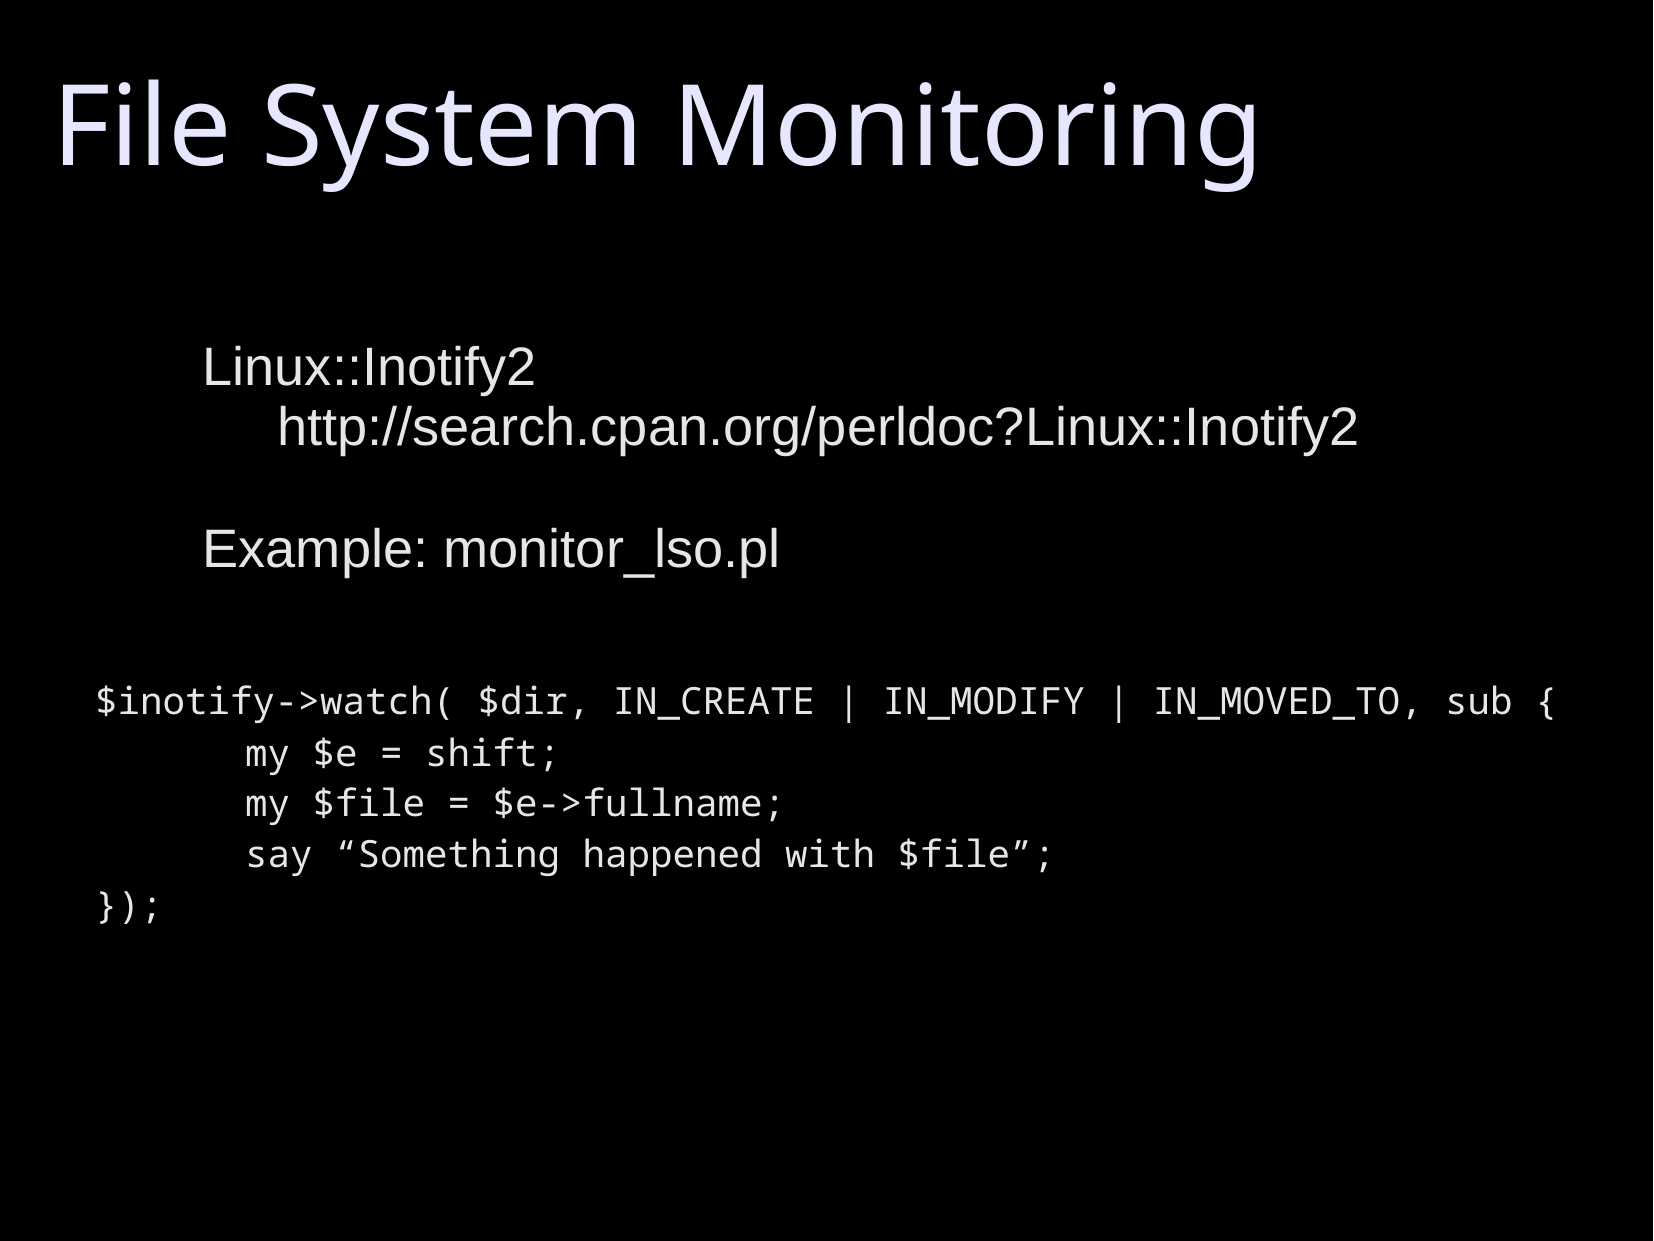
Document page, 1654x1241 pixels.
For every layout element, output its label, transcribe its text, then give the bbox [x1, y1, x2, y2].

text_box File System Monitoring [37, 37, 1209, 188]
text_box Linux::Inotify2 http://search.cpan.org/perldoc?Linux::Inotify2 Example: monitor_lso.pl [187, 328, 1376, 586]
text_box $inotify->watch( $dir, IN_CREATE | IN_MODIFY | IN_MOVED_TO, sub { my $e = shift; my $file = $e->fullname; say “Something happened with $file”; }); [80, 667, 1573, 901]
